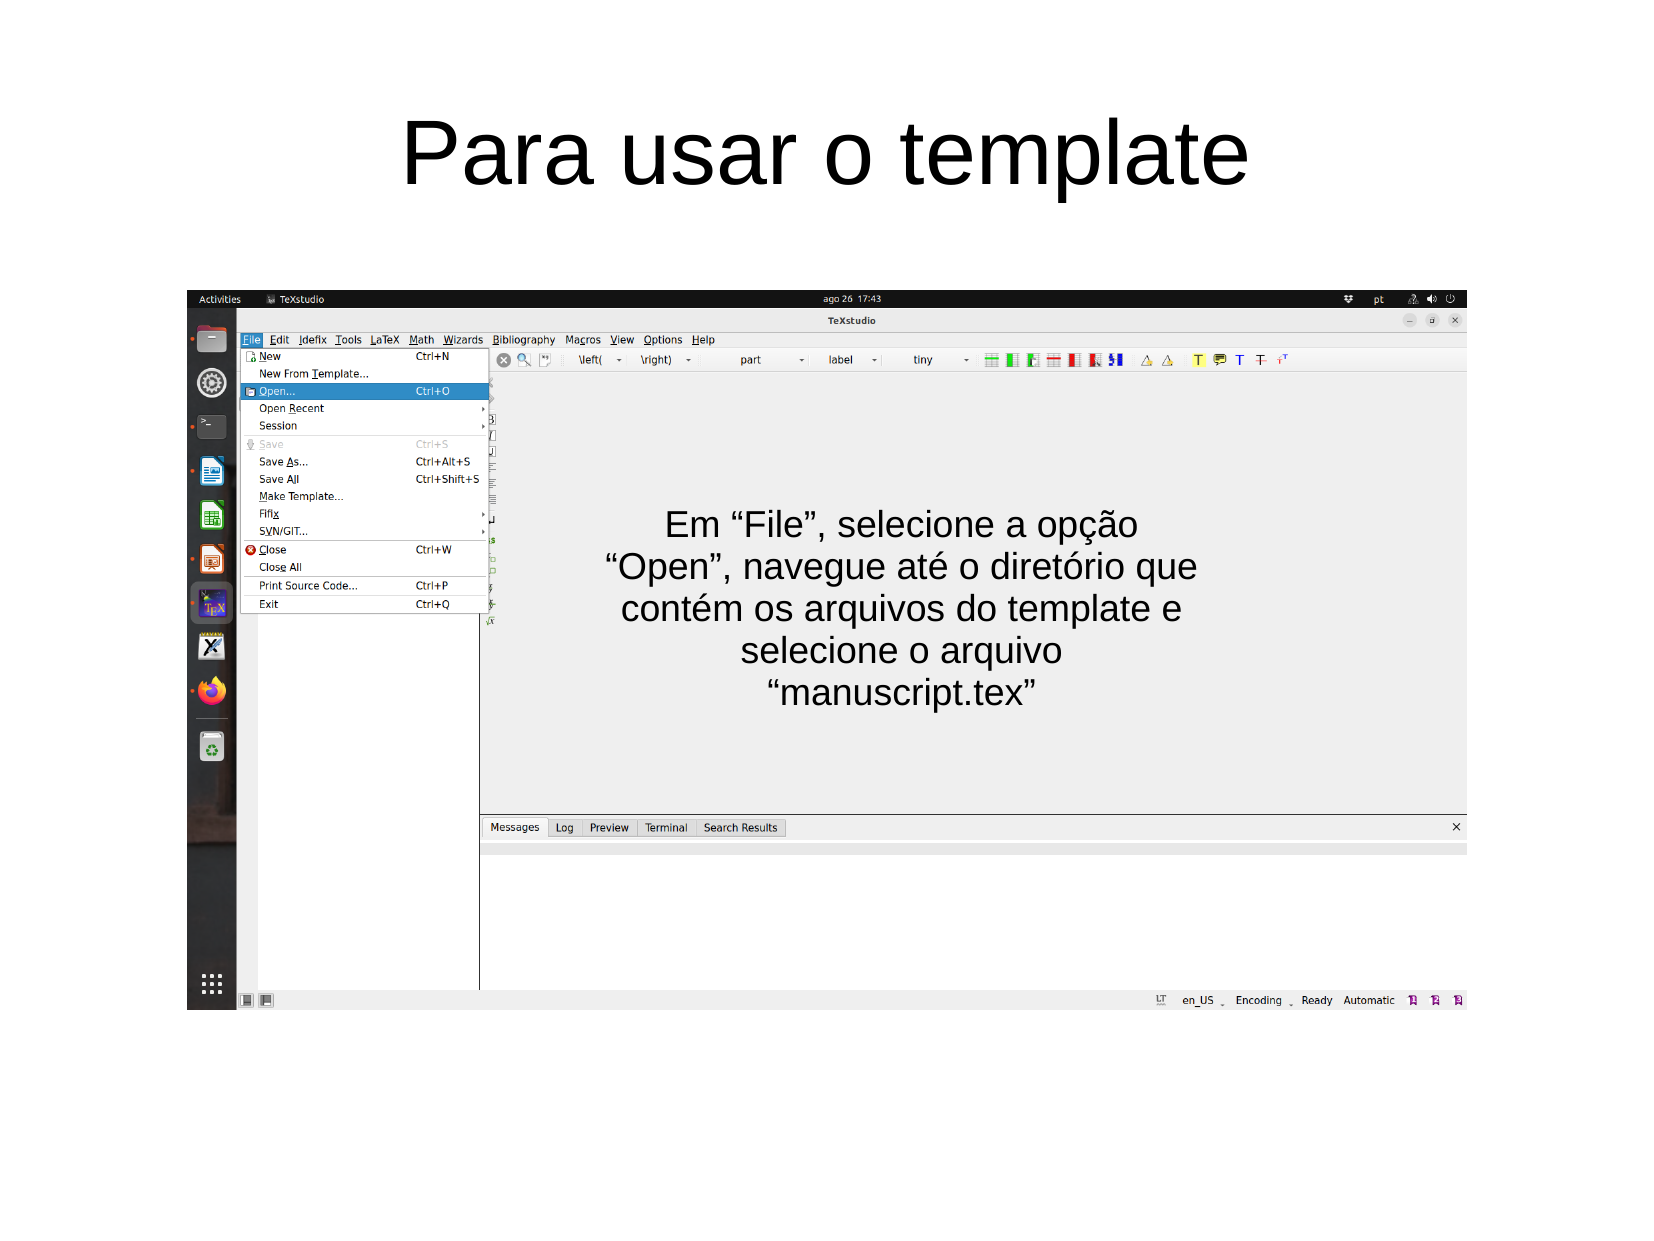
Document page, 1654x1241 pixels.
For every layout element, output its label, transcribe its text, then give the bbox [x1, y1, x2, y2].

picture [187, 290, 1467, 1010]
title Para usar o template [82, 49, 1571, 257]
text_box Em “File”, selecione a opção “Open”, navegue até o diretório que contém os arquivos do template e selecione o arquivo “manuscript.tex” [590, 496, 1221, 721]
